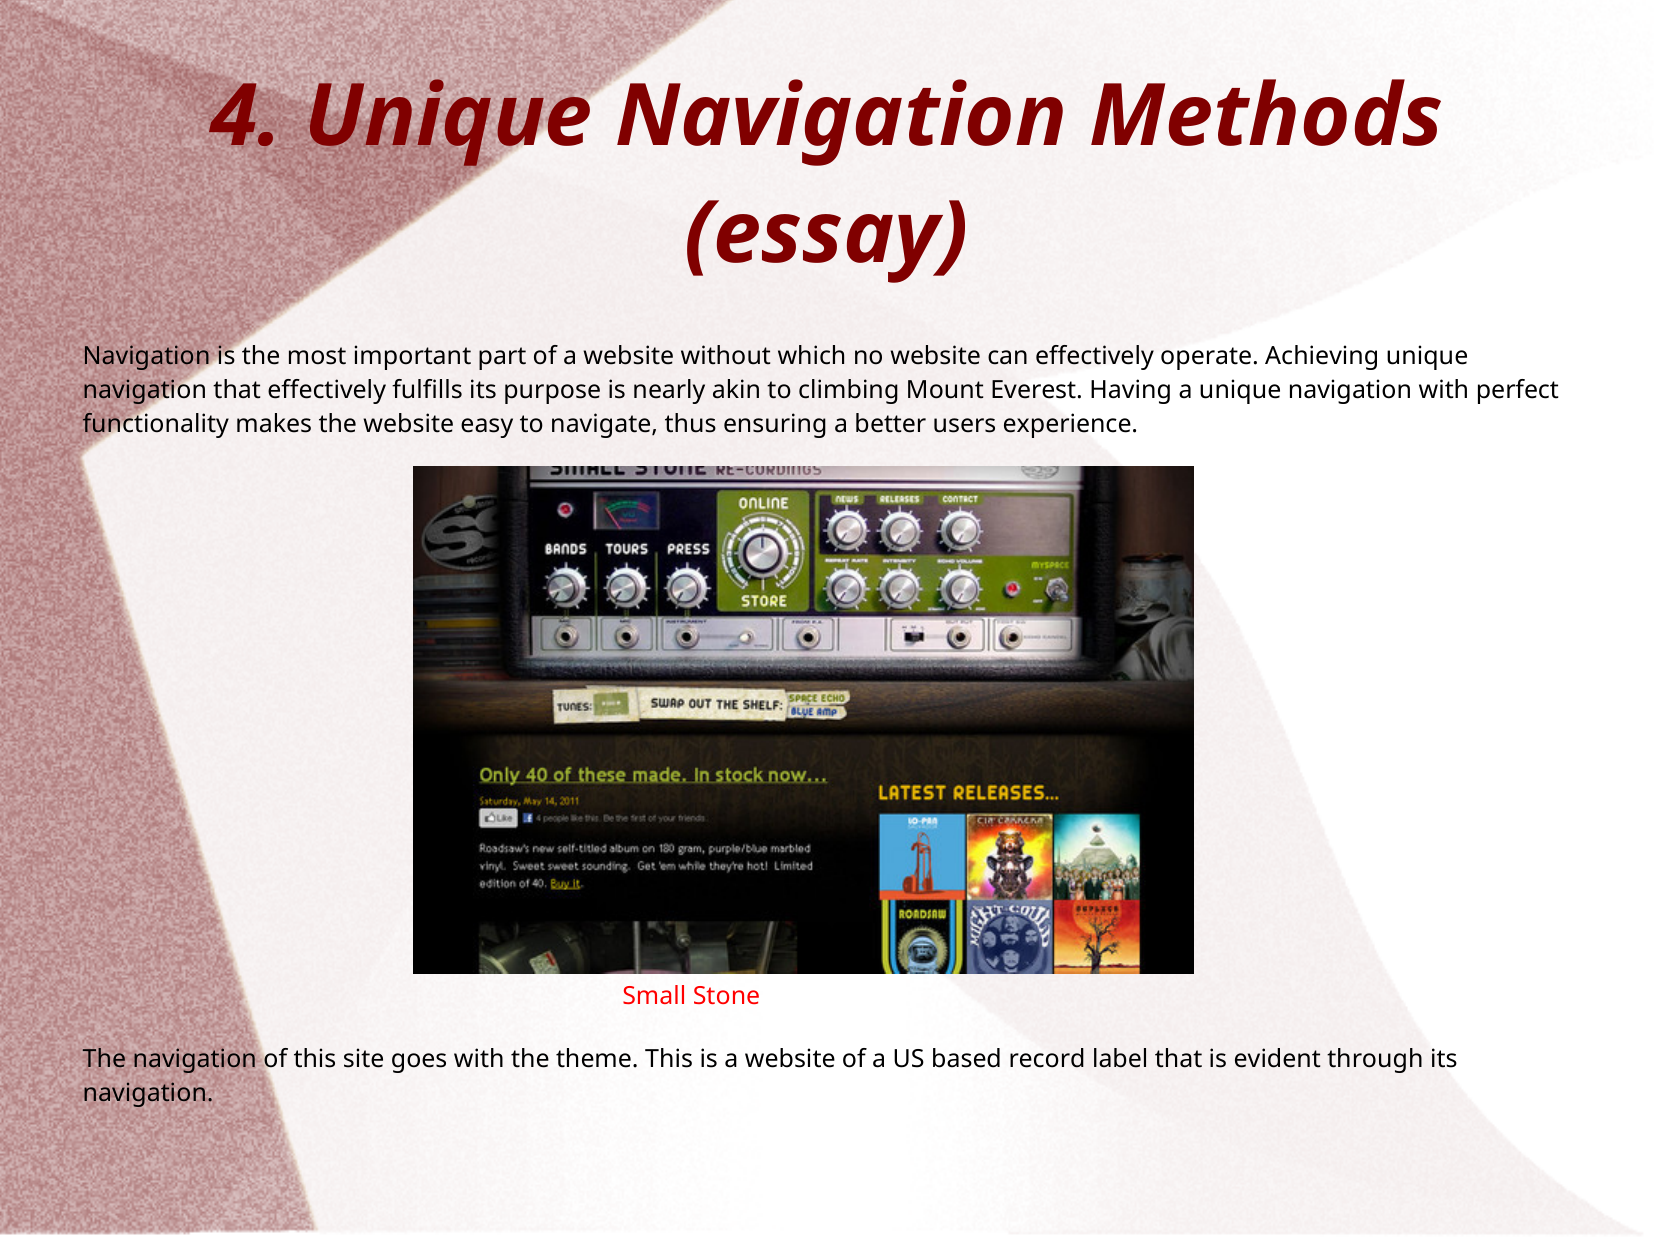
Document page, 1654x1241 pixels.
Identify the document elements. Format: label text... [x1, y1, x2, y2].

list Navigation is the most important part of a website without which no website can effectively operate. Achieving unique navigation that effectively fulfills its purpose is nearly akin to climbing Mount Everest. Having a unique navigation with perfect functionality makes the website easy to navigate, thus ensuring a better users experience. Small Stone The navigation of this site goes with the theme. This is a website of a US based record label that is evident through its navigation. [82, 337, 1571, 1156]
title 4. Unique Navigation Methods (essay) [82, 50, 1571, 292]
picture [0, 0, 1654, 1241]
